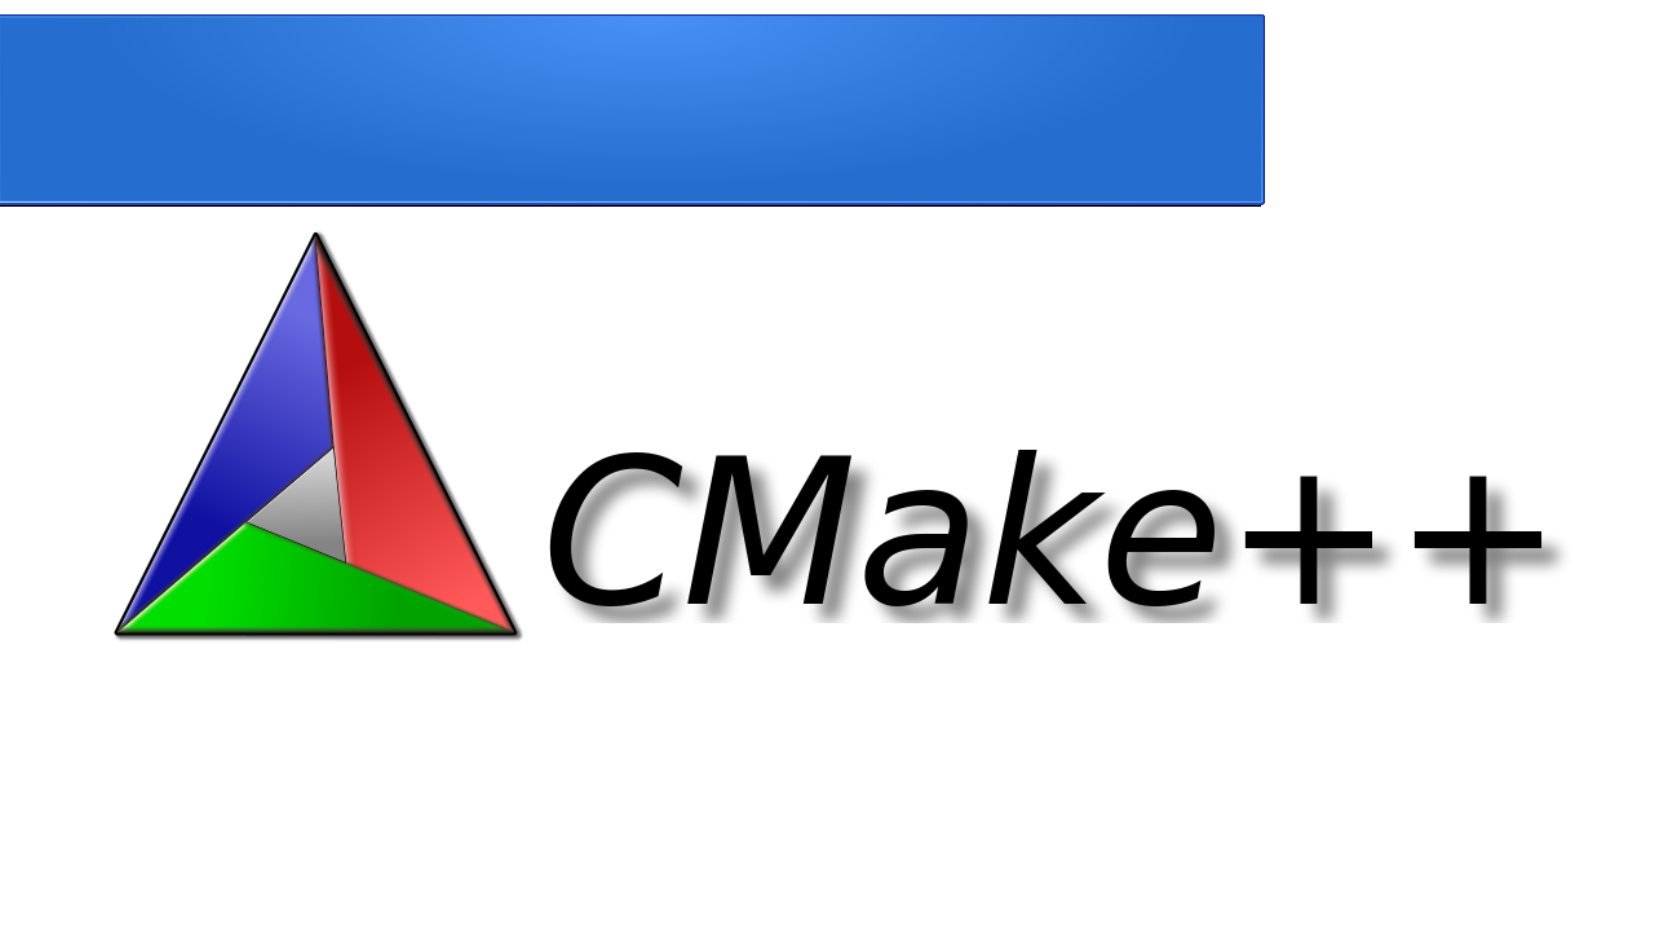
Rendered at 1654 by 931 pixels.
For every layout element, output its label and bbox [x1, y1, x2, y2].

picture [0, 23, 1654, 851]
